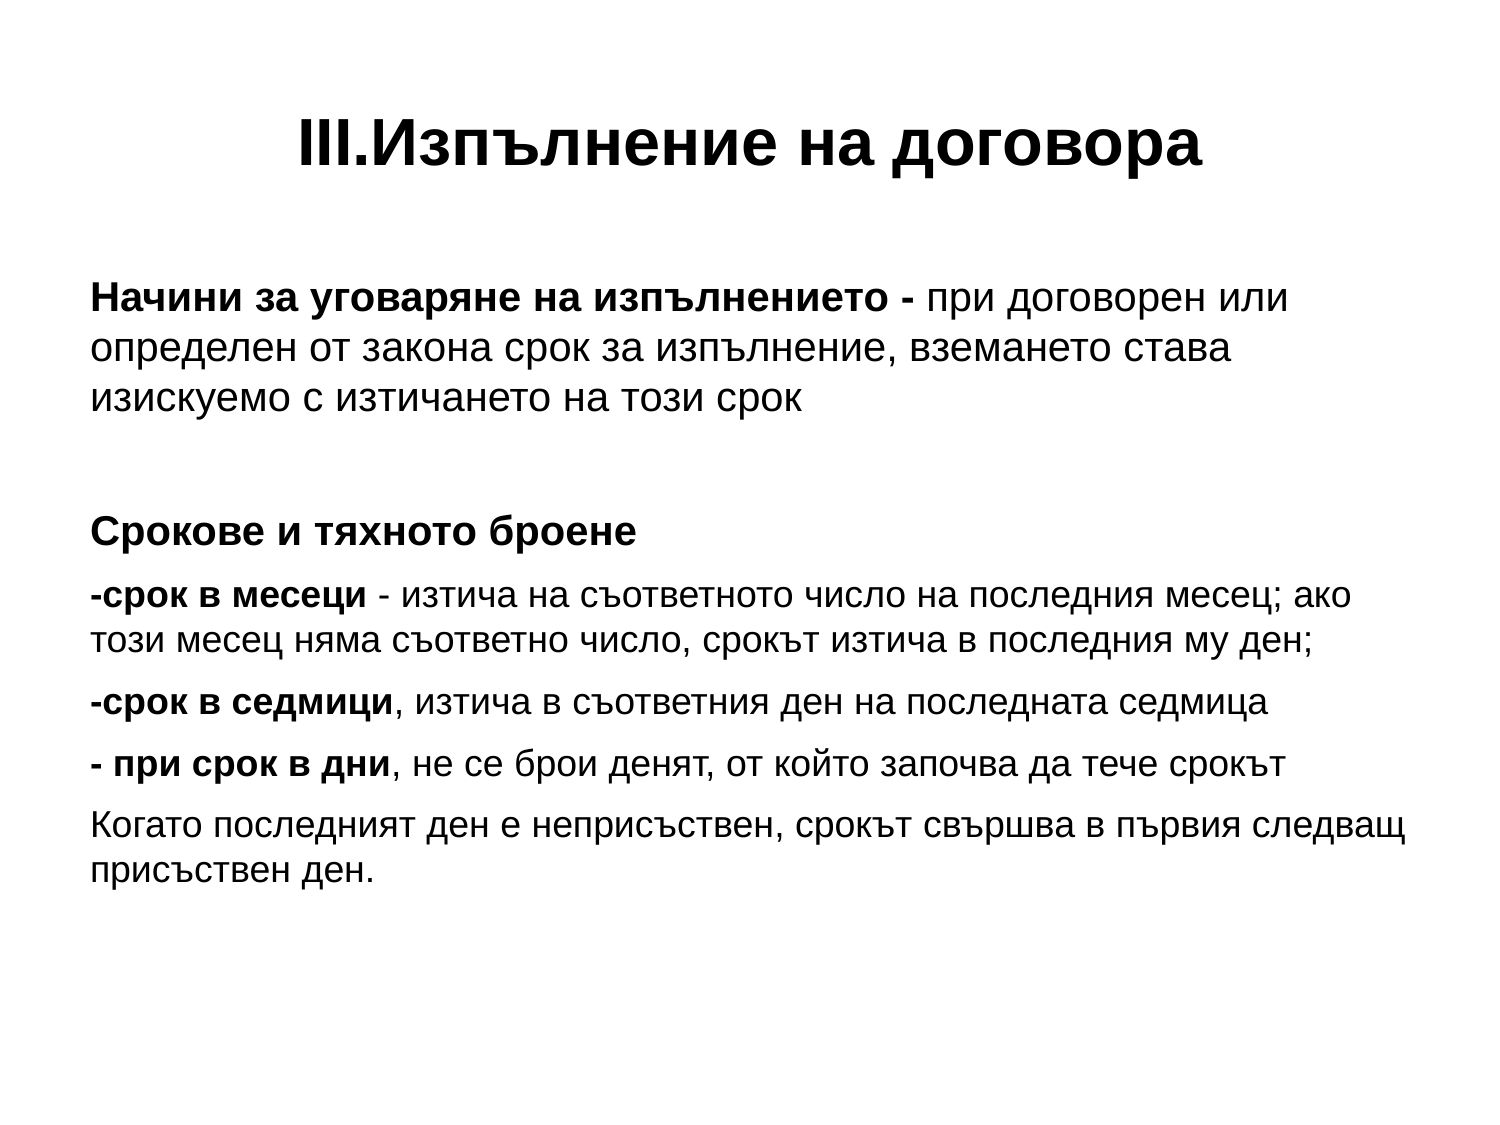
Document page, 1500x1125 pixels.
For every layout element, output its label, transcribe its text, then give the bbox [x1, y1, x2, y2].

title ІІІ.Изпълнение на договора [75, 45, 1426, 233]
list Начини за уговаряне на изпълнението - при договорен или определен от закона срок за изпълнение, вземането става изискуемо с изтичането на този срок Срокове и тяхното броене -срок в месеци - изтича на съответното число на последния месец; ако този месец няма съответно число, срокът изтича в последния му ден; -срок в седмици, изтича в съответния ден на последната седмица - при срок в дни, не се брои денят, от който започва да тече срокът Когато последният ден е неприсъствен, срокът свършва в първия следващ присъствен ден. [75, 262, 1426, 1005]
